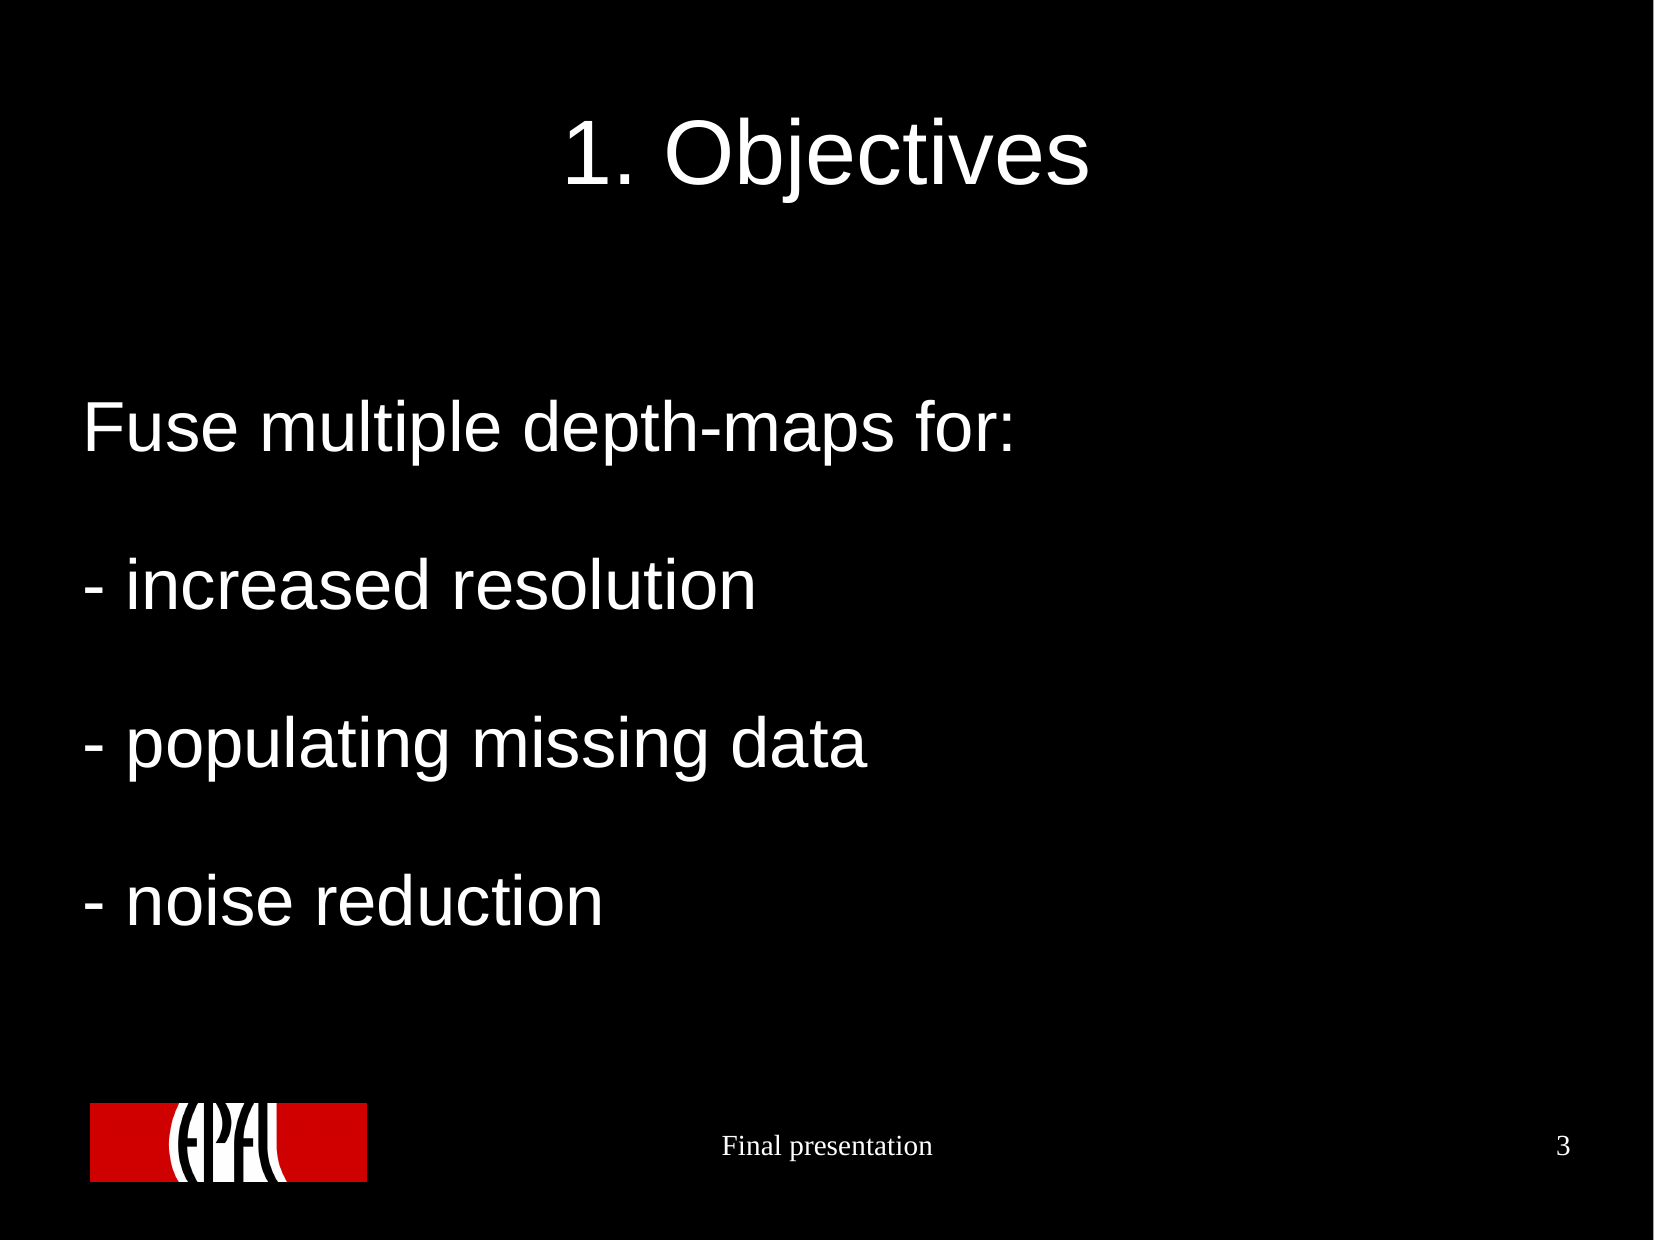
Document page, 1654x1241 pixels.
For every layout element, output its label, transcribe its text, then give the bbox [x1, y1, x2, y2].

title 1. Objectives [82, 49, 1571, 254]
picture [90, 1103, 367, 1182]
subtitle Fuse multiple depth-maps for: - increased resolution - populating missing data - noise reduction [82, 254, 1571, 1074]
